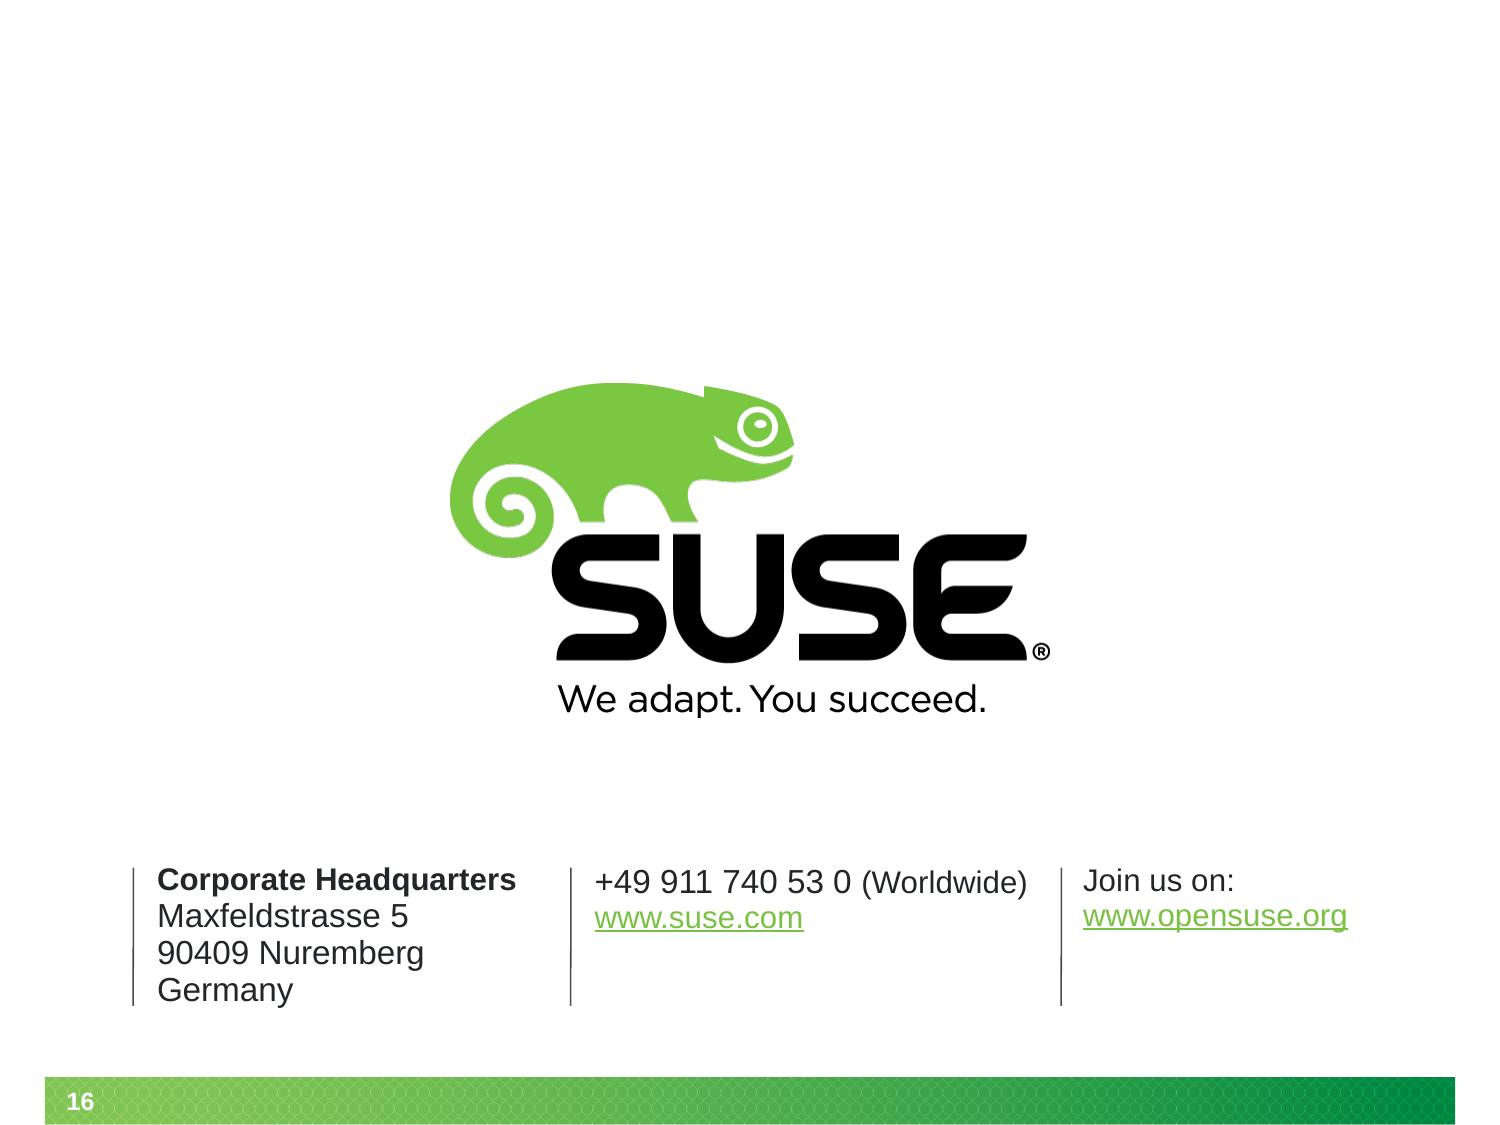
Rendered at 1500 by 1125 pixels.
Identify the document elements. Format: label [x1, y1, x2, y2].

picture [44, 1077, 1456, 1125]
picture [450, 383, 1050, 718]
